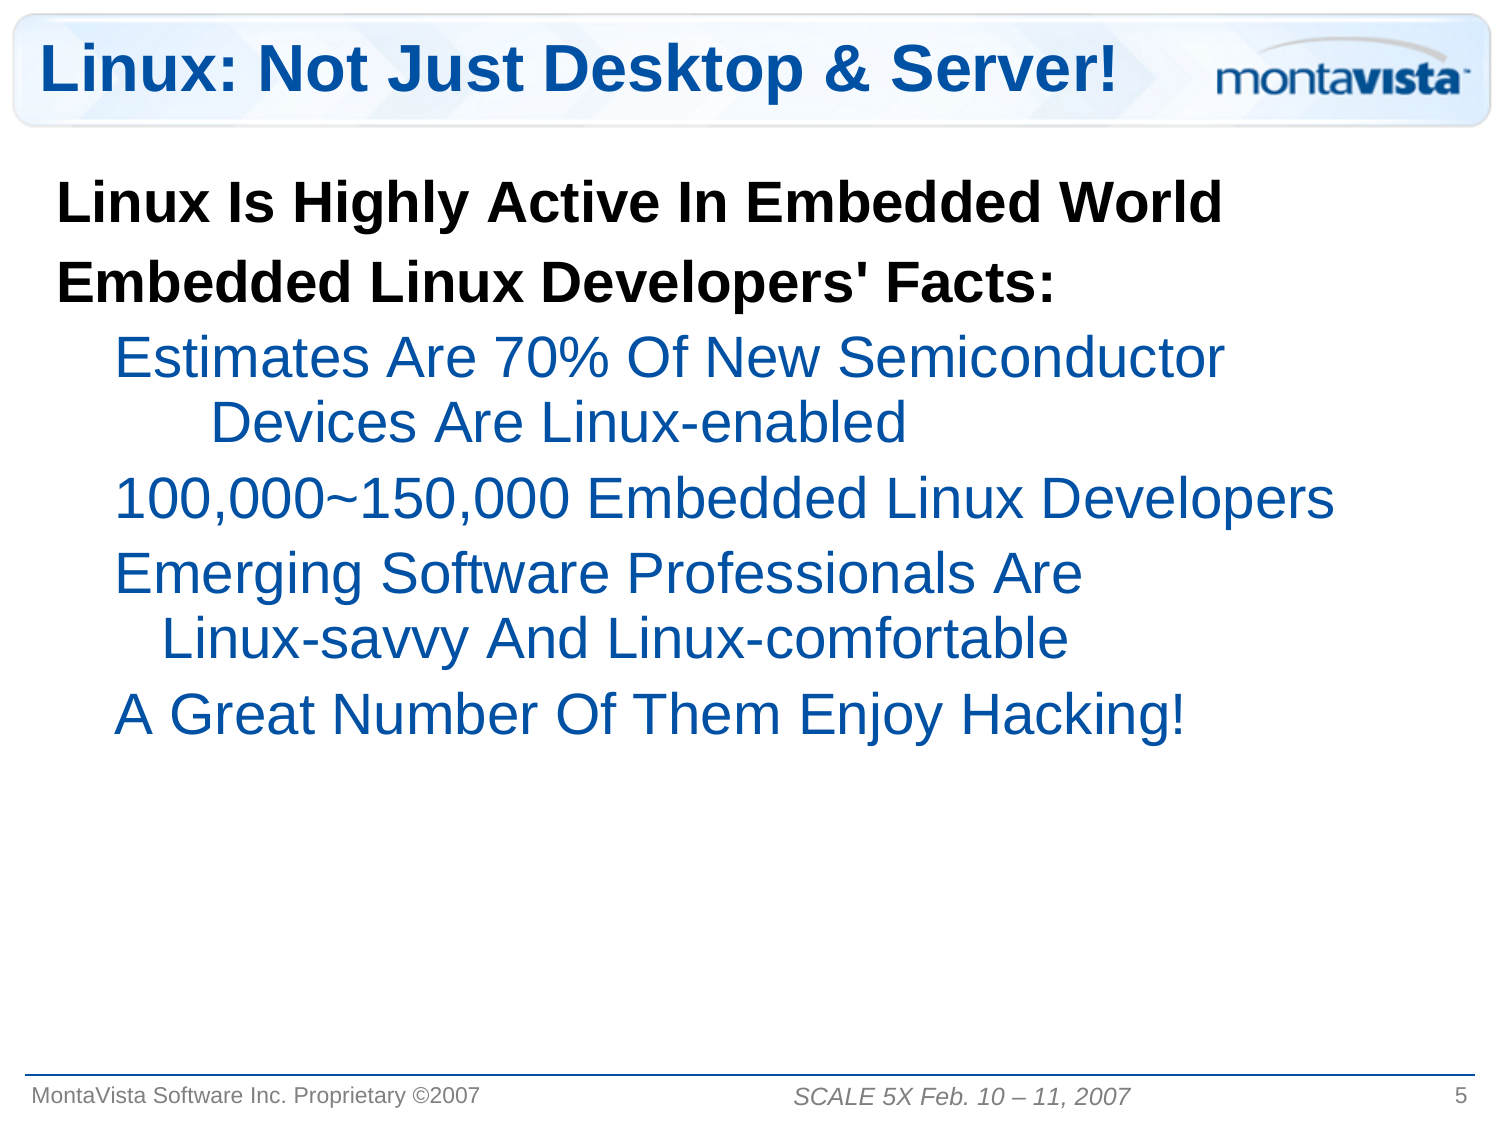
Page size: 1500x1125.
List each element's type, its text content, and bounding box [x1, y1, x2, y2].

list Linux Is Highly Active In Embedded World Embedded Linux Developers' Facts: Estimates Are 70% Of New Semiconductor Devices Are Linux-enabled 100,000~150,000 Embedded Linux Developers Emerging Software Professionals Are Linux-savvy And Linux-comfortable A Great Number Of Them Enjoy Hacking! [24, 162, 1476, 1038]
title Linux: Not Just Desktop & Server! [24, 12, 1200, 126]
